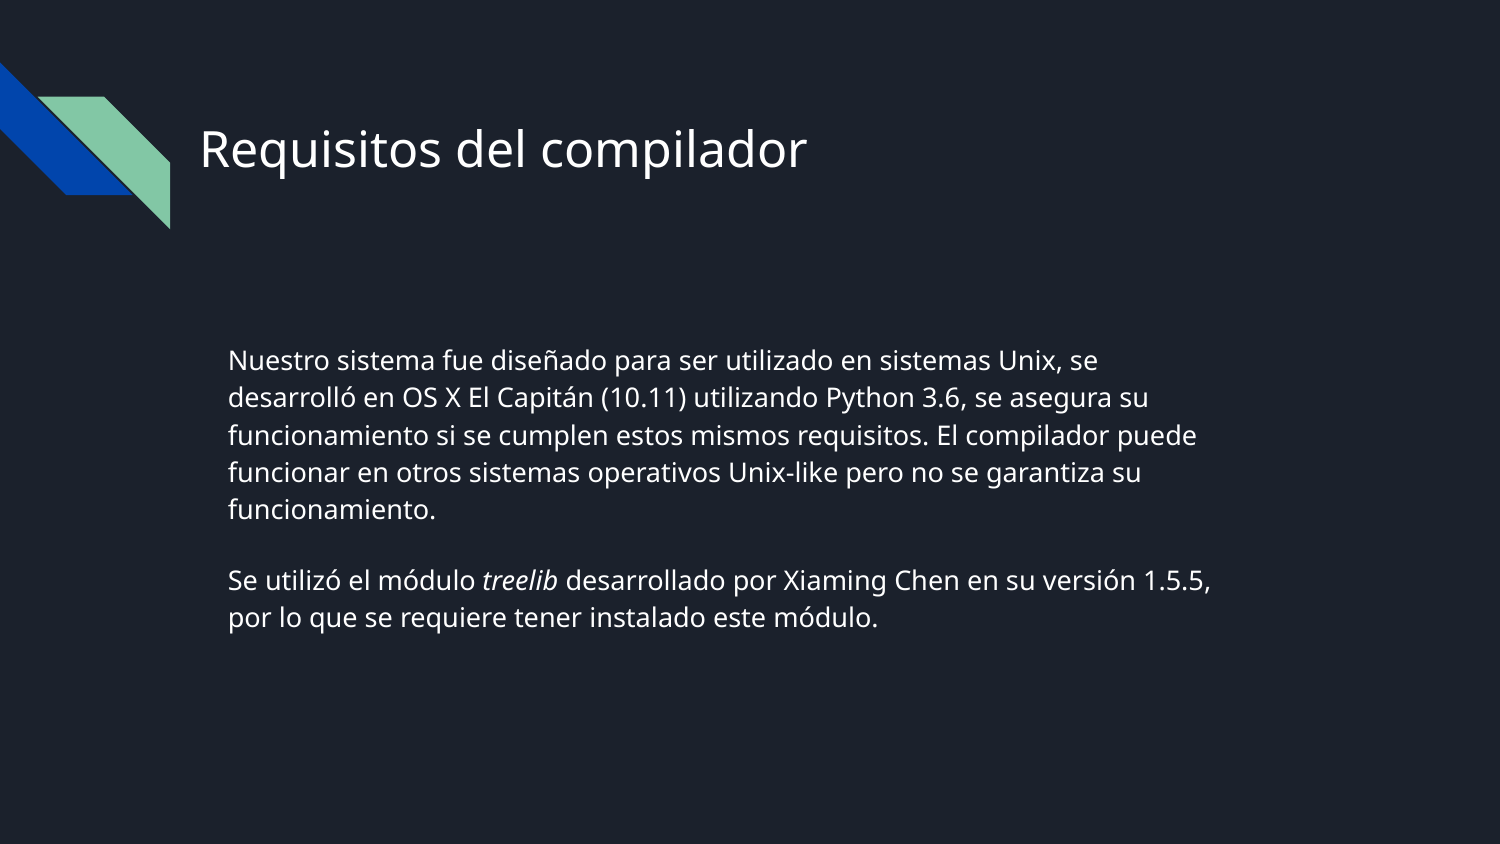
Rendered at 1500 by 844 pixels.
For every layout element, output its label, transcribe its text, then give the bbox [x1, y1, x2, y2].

title Requisitos del compilador [184, 102, 977, 259]
list Nuestro sistema fue diseñado para ser utilizado en sistemas Unix, se desarrolló en OS X El Capitán (10.11) utilizando Python 3.6, se asegura su funcionamiento si se cumplen estos mismos requisitos. El compilador puede funcionar en otros sistemas operativos Unix-like pero no se garantiza su funcionamiento. Se utilizó el módulo treelib desarrollado por Xiaming Chen en su versión 1.5.5, por lo que se requiere tener instalado este módulo. [212, 323, 1239, 720]
